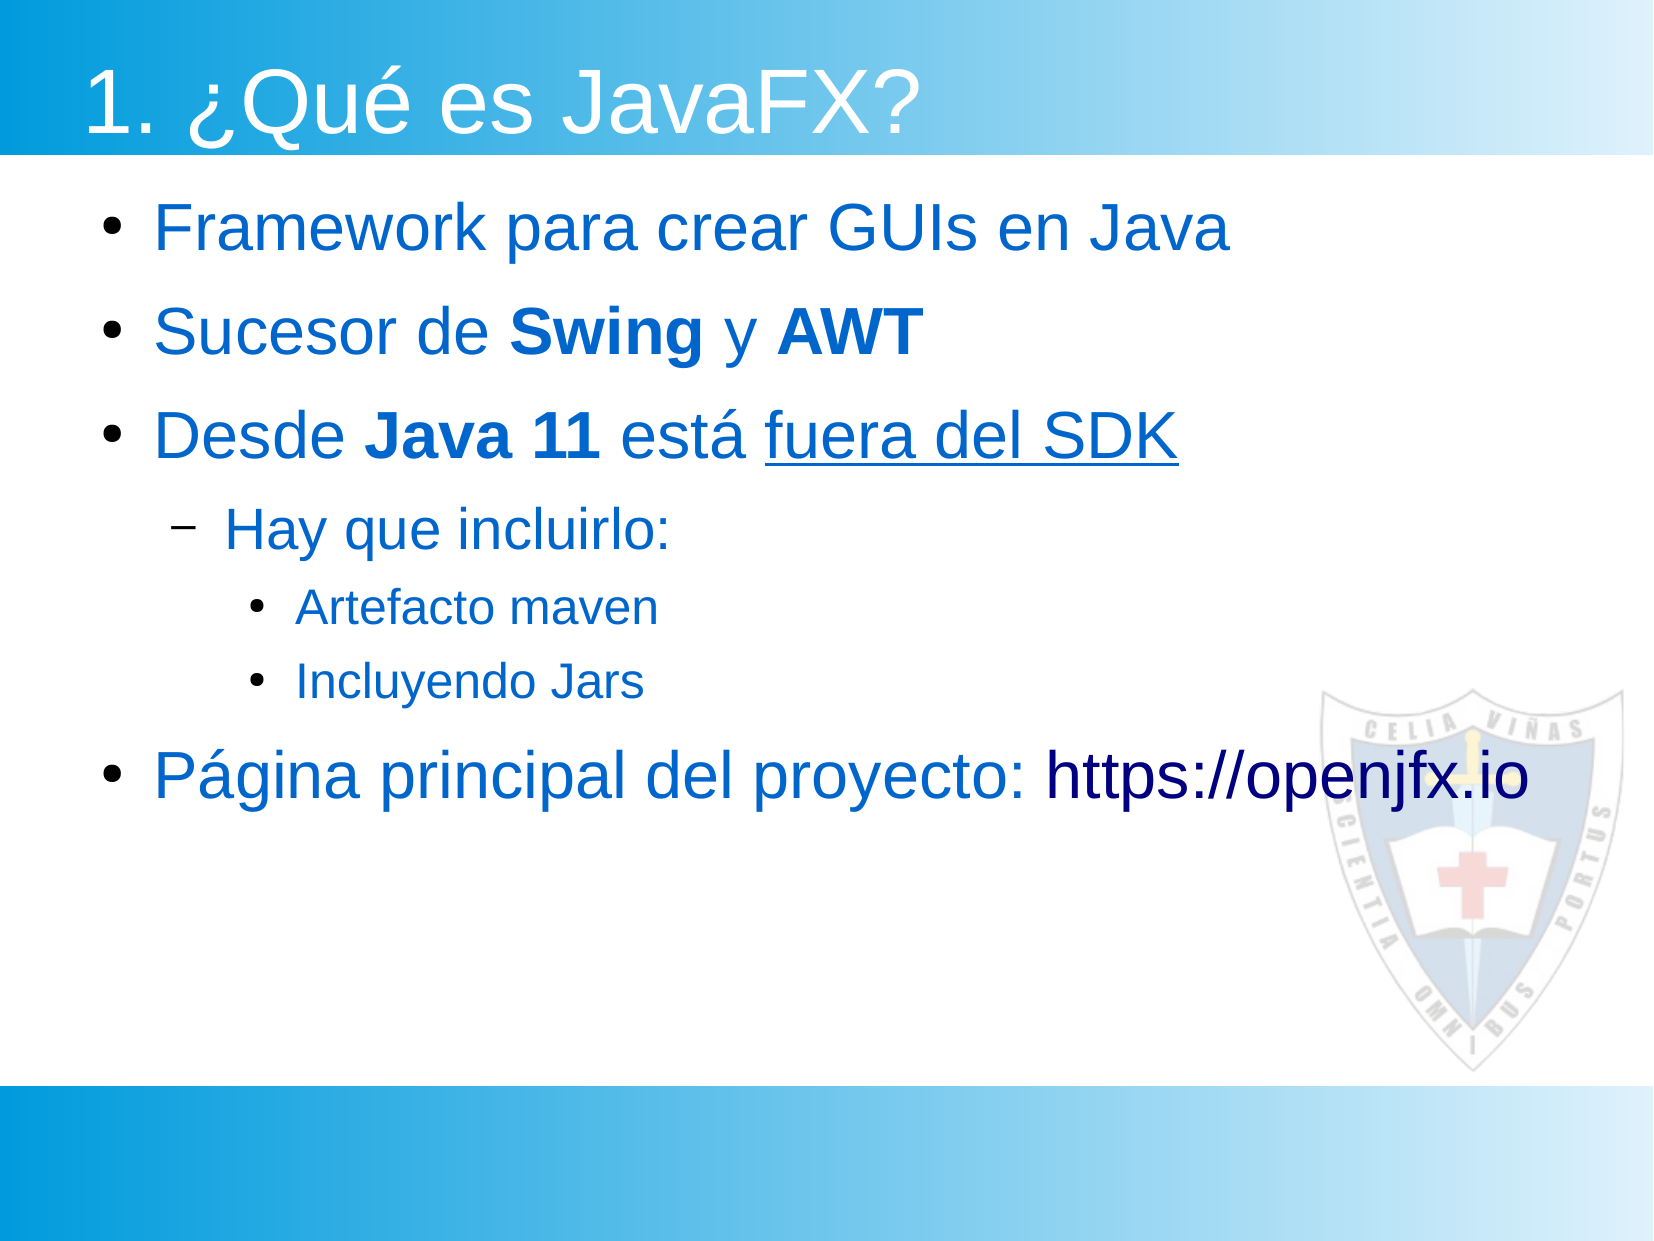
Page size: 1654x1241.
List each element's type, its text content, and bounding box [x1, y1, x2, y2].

list Framework para crear GUIs en Java Sucesor de Swing y AWT Desde Java 11 está fuera del SDK Hay que incluirlo: Artefacto maven Incluyendo Jars Página principal del proyecto: https://openjfx.io [82, 189, 1571, 910]
picture [1317, 673, 1630, 1086]
title 1. ¿Qué es JavaFX? [82, 49, 1571, 155]
